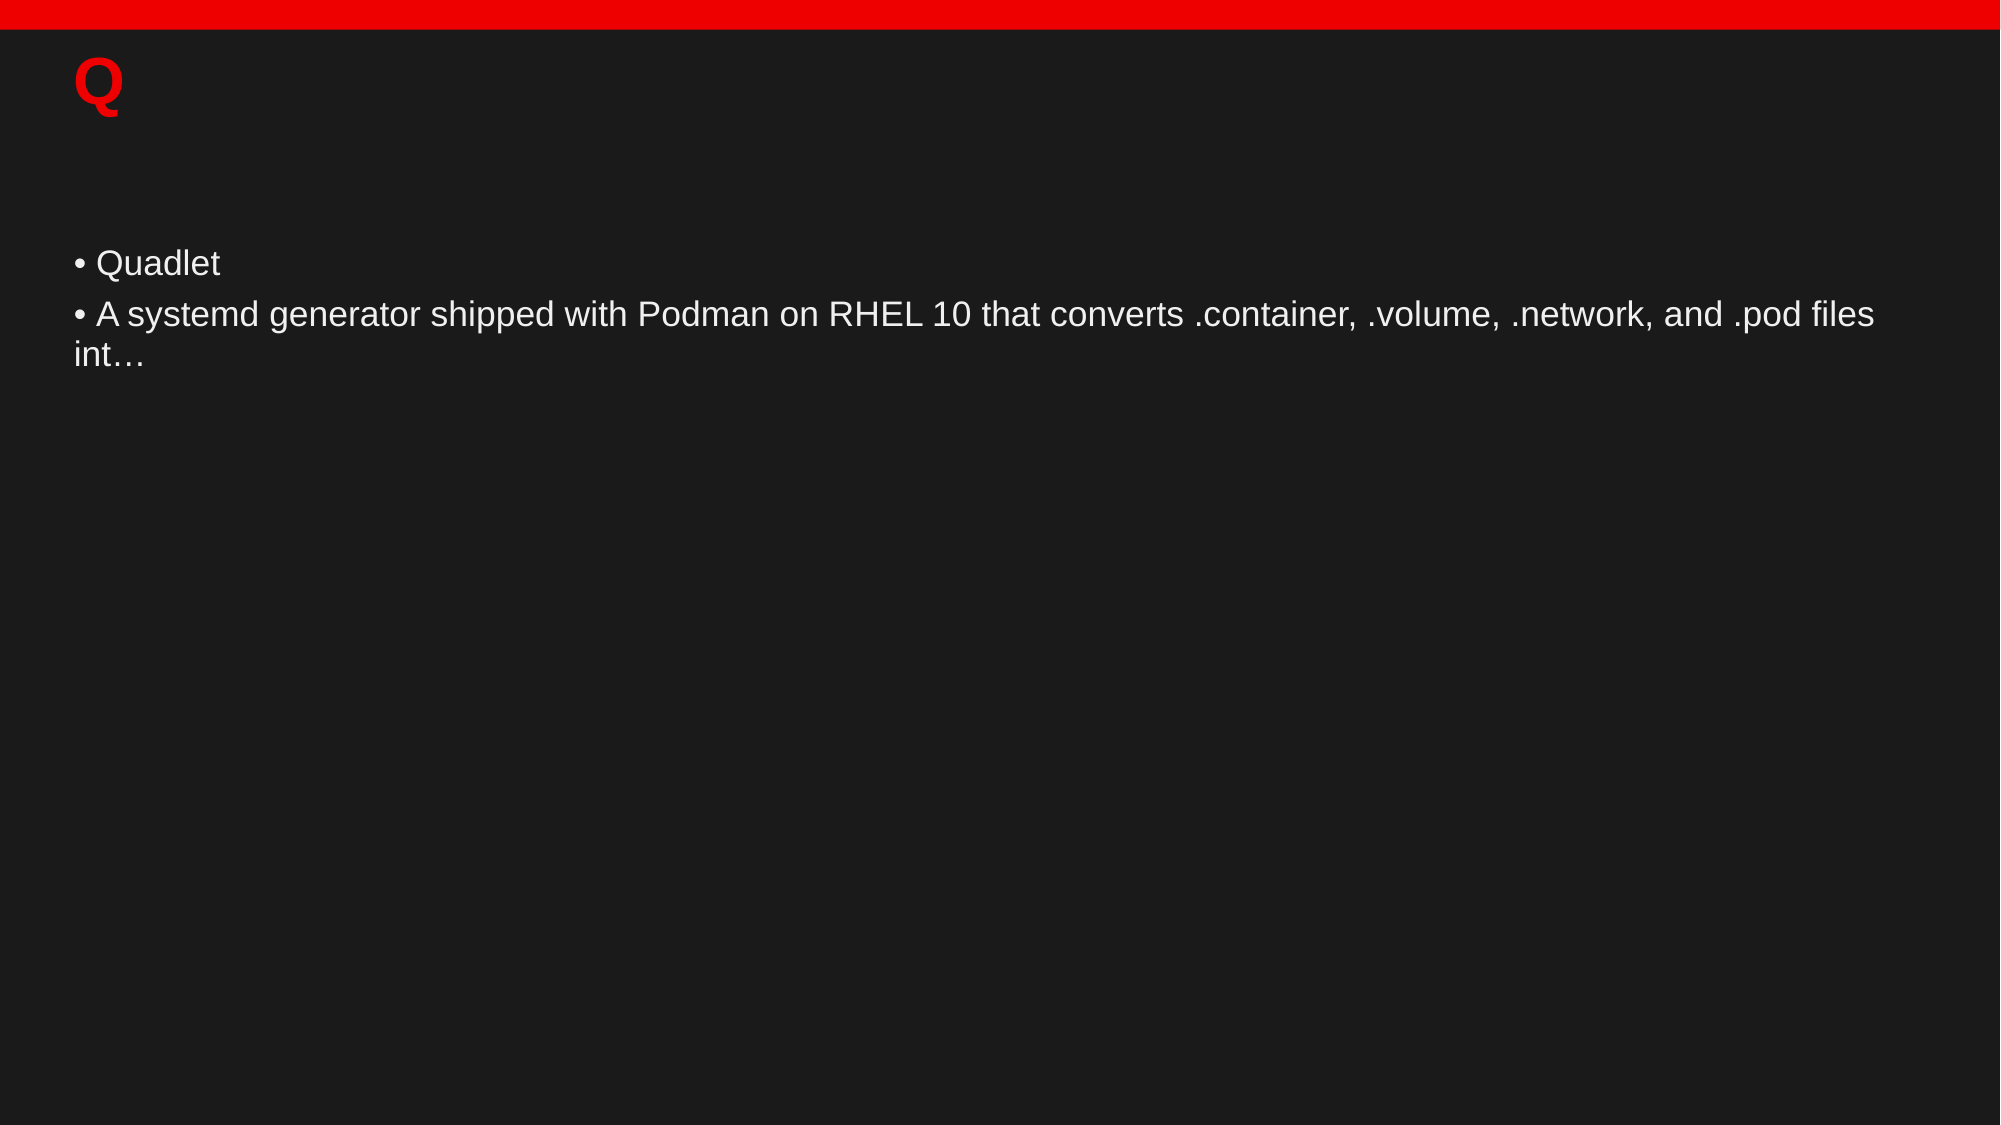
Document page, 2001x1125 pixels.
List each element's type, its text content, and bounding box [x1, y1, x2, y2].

text_box • Quadlet • A systemd generator shipped with Podman on RHEL 10 that converts .container, .volume, .network, and .pod files int… [59, 236, 1942, 1037]
text_box Q [59, 36, 1942, 208]
text_box [0, 0, 2001, 30]
